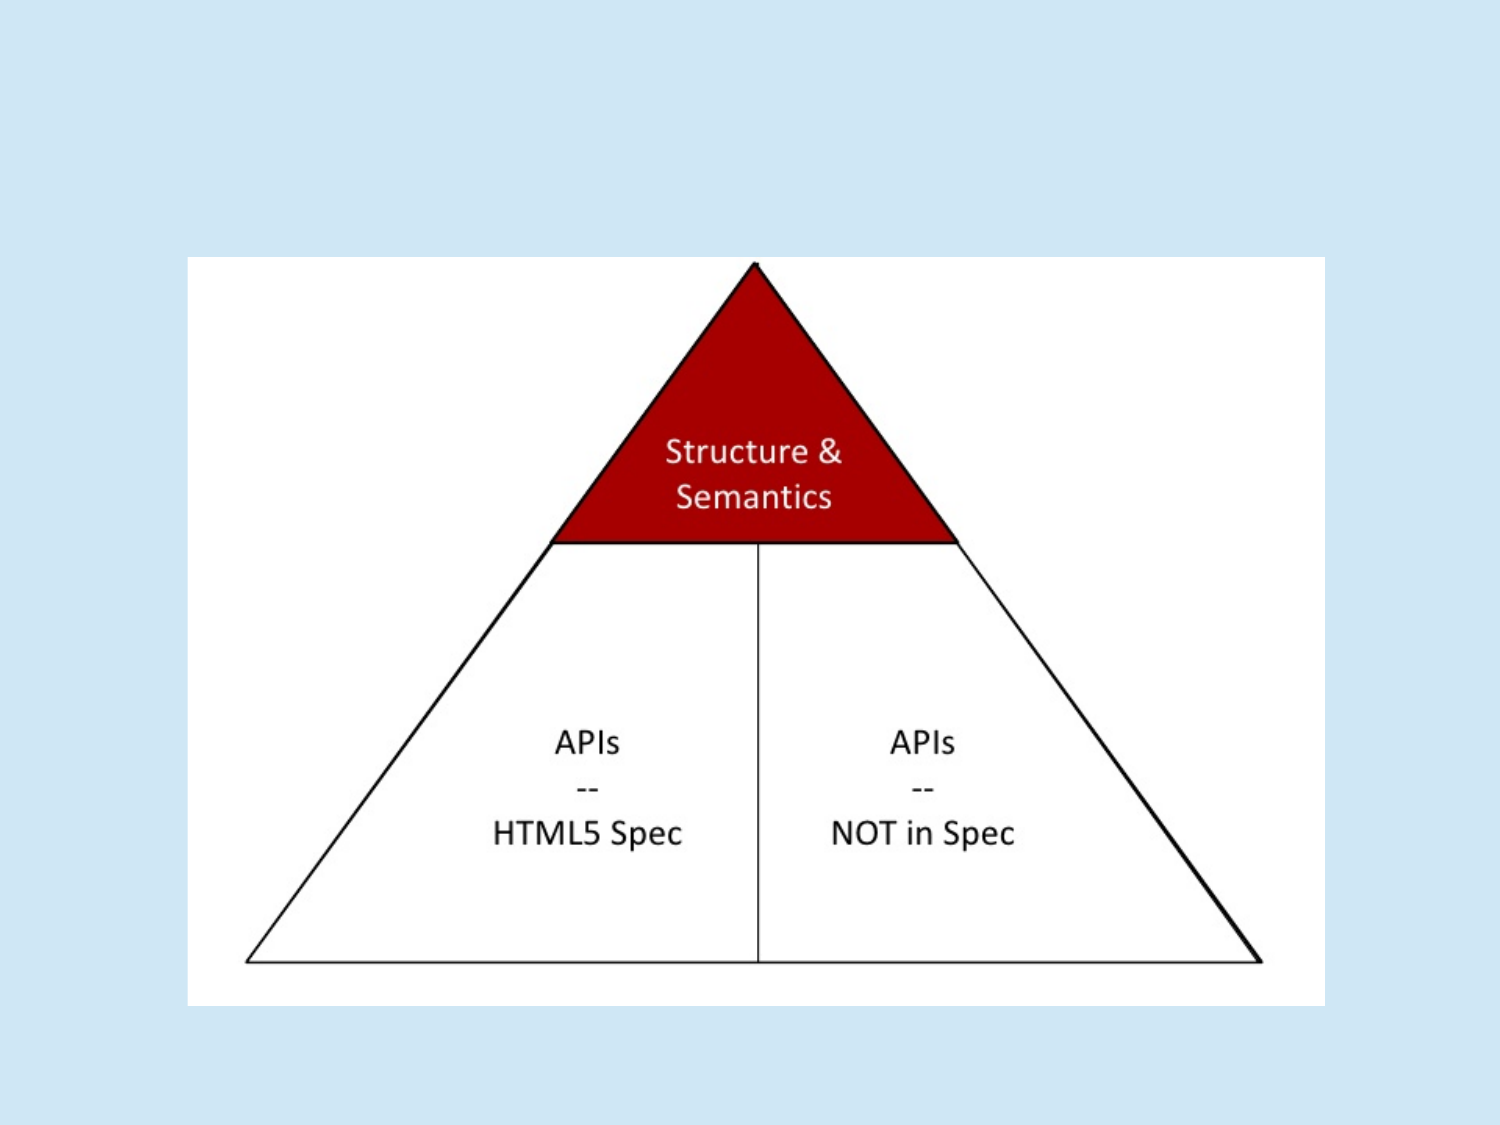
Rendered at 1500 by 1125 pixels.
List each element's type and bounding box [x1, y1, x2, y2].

picture [187, 257, 1325, 1006]
